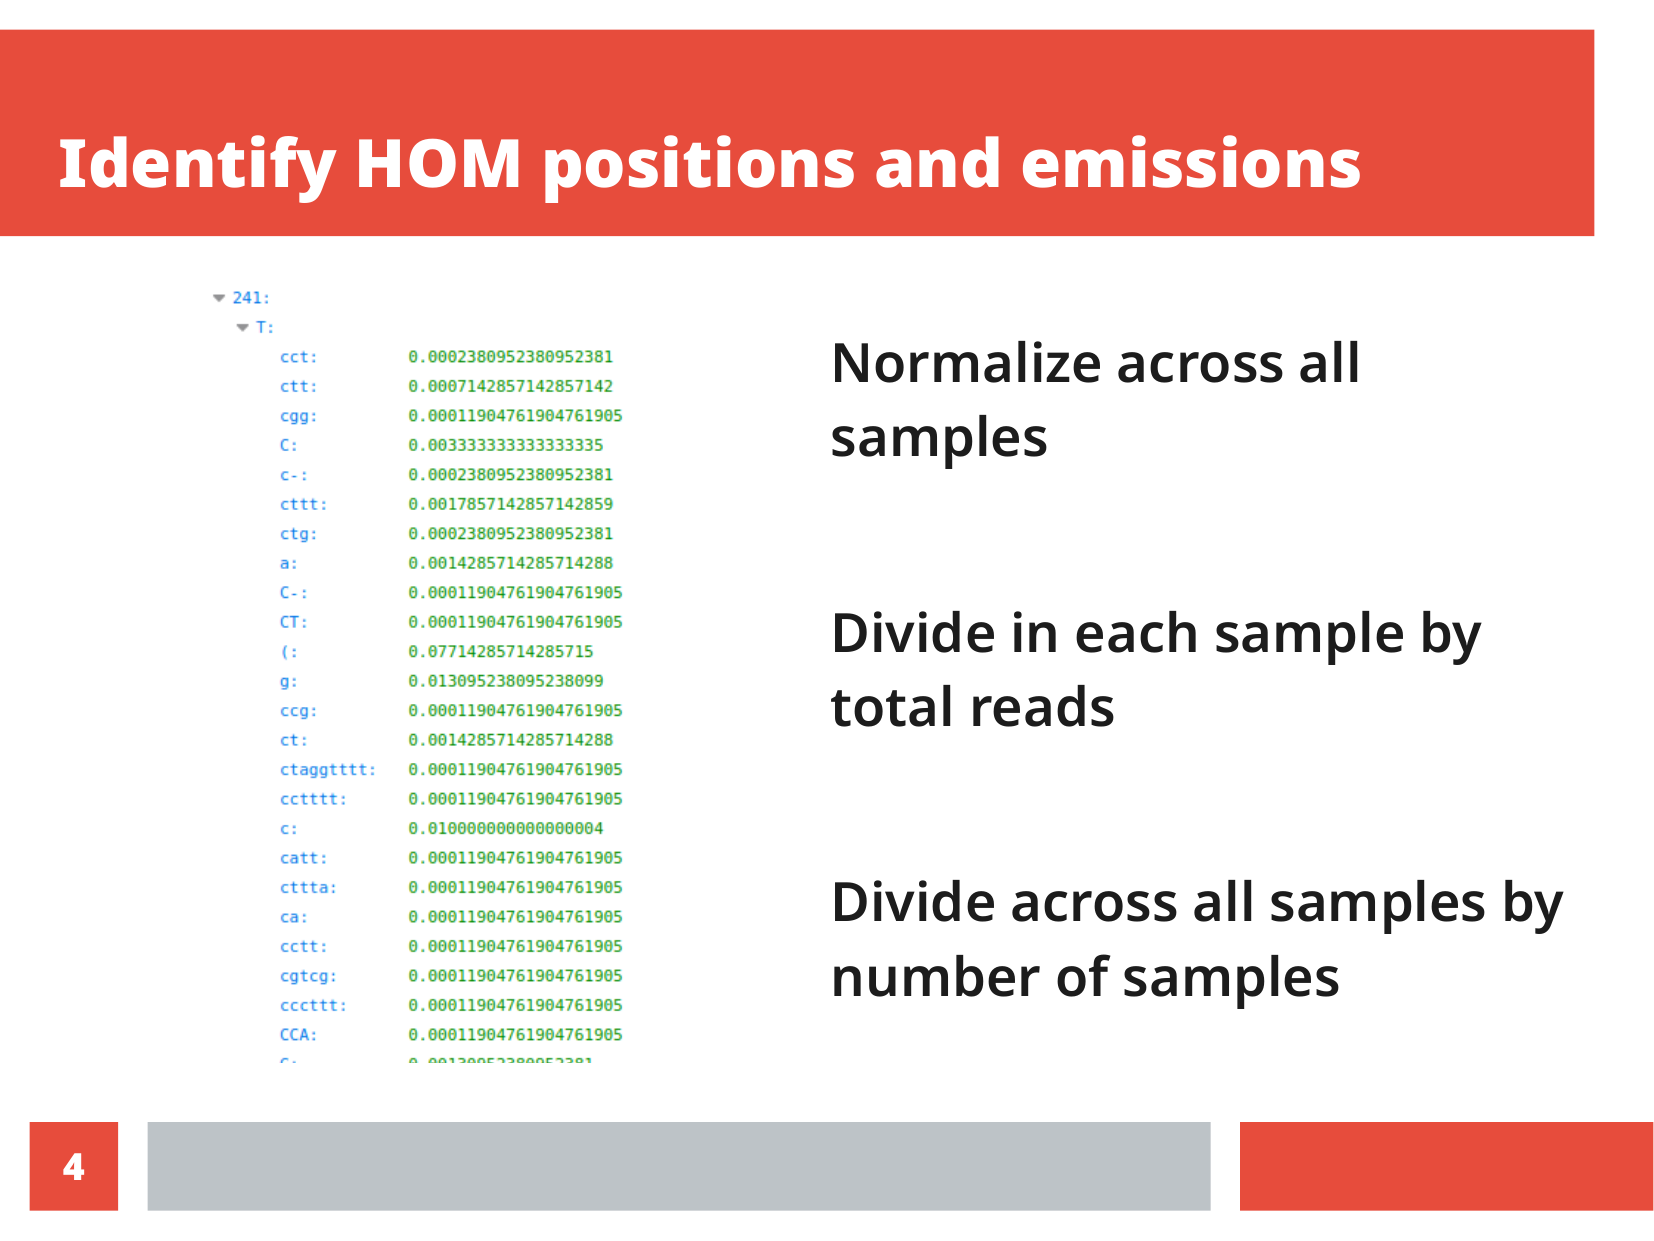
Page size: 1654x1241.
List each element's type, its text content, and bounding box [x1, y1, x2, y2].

title Identify HOM positions and emissions [59, 59, 1595, 207]
picture [206, 283, 662, 1063]
list Normalize across all samples Divide in each sample by total reads Divide across all samples by number of samples [830, 324, 1566, 1093]
